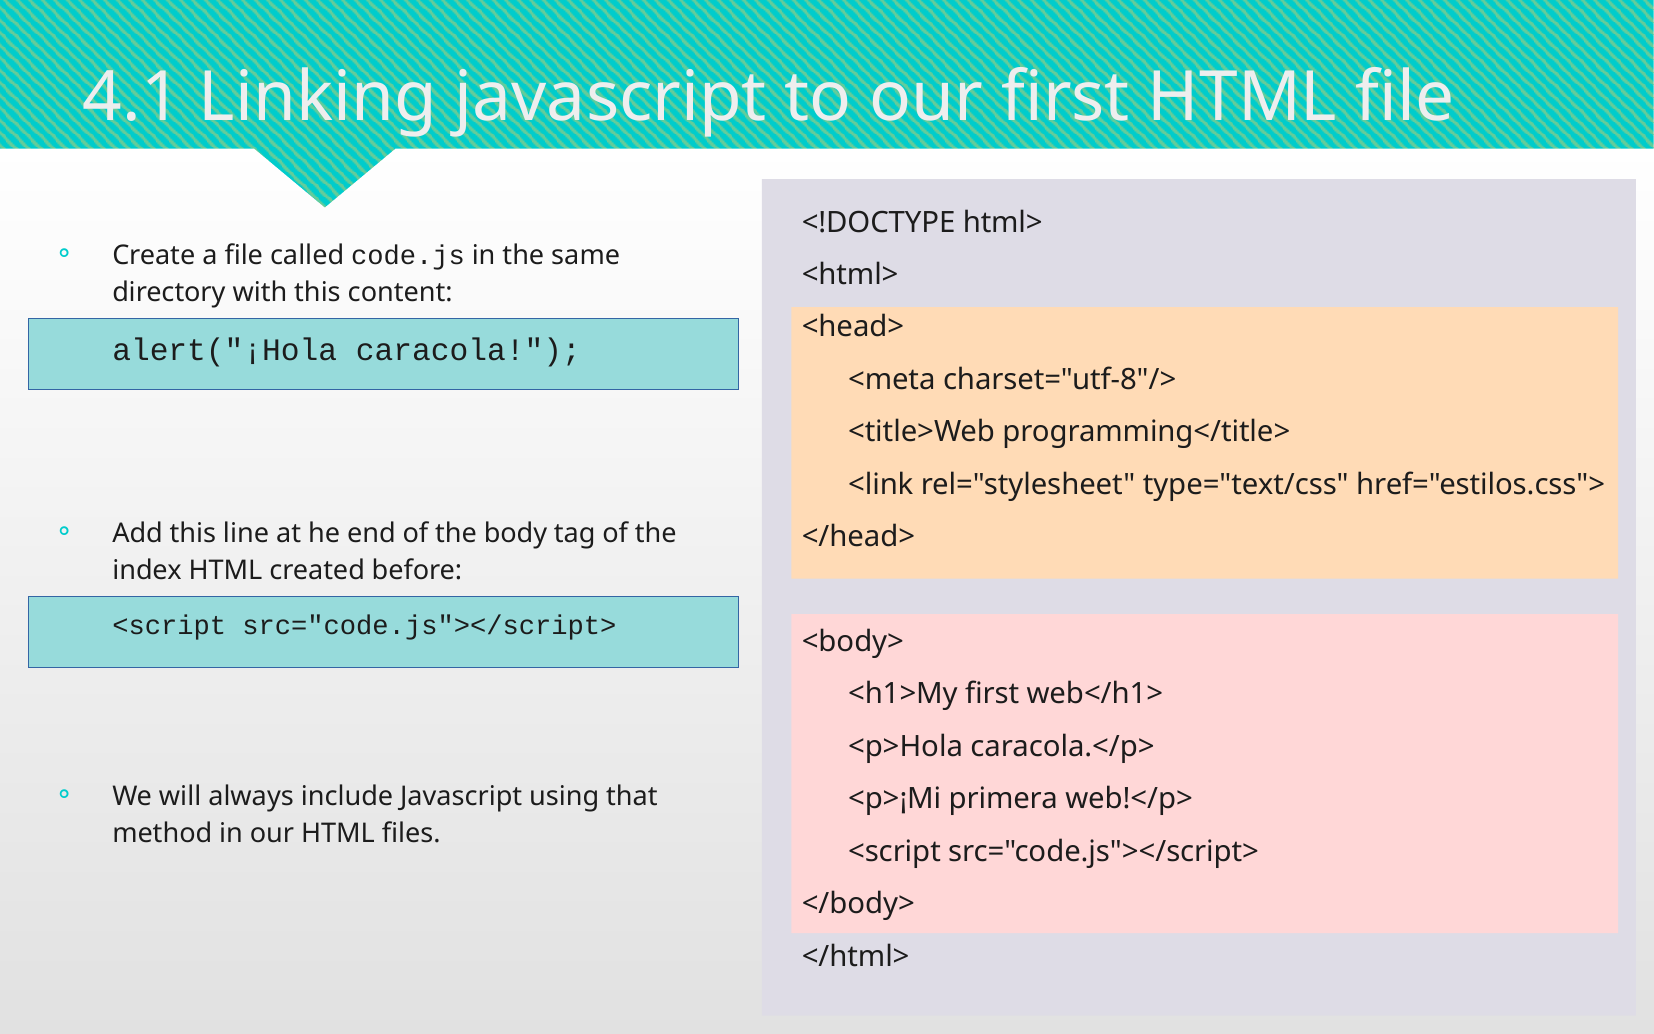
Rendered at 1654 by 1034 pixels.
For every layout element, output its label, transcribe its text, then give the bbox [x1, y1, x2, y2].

text_box [28, 318, 41, 390]
picture [293, 180, 356, 206]
text_box [28, 596, 41, 668]
title 4.1 Linking javascript to our first HTML file [82, 6, 1571, 180]
text_box [761, 179, 1636, 1016]
list Create a file called code.js in the same directory with this content: alert("¡Hola caracola!"); Add this line at he end of the body tag of the index HTML created before: <script src="code.js"></script> We will always include Javascript using that method in our HTML files. [41, 236, 739, 973]
picture [0, 0, 1654, 149]
list <!DOCTYPE html> <html> <head> <meta charset="utf-8"/> <title>Web programming</title> <link rel="stylesheet" type="text/css" href="estilos.css"> </head> <body> <h1>My first web</h1> <p>Hola caracola.</p> <p>¡Mi primera web!</p> <script src="code.js"></script> </body> </html> [755, 200, 1630, 981]
